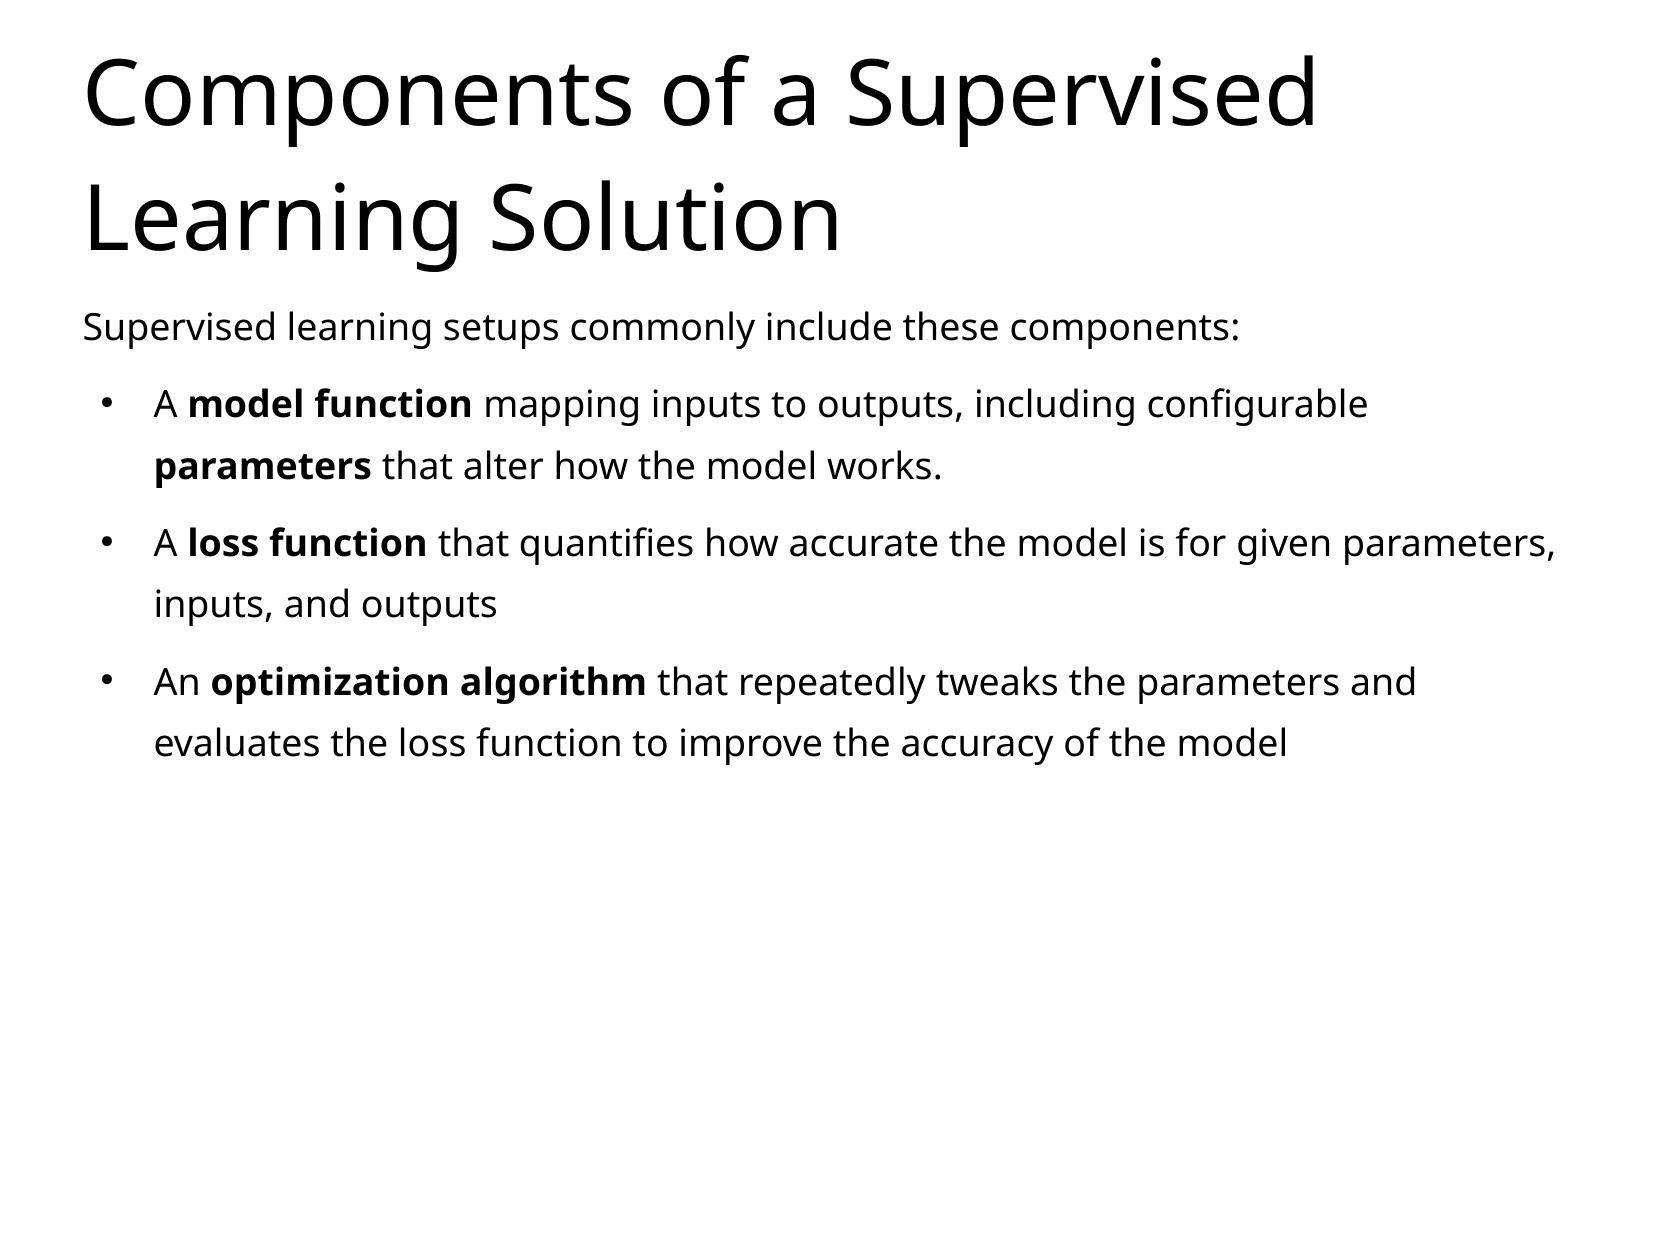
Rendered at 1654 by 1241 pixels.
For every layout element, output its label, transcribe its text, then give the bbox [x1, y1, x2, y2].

title Components of a Supervised Learning Solution [82, 49, 1571, 257]
list Supervised learning setups commonly include these components: A model function mapping inputs to outputs, including configurable parameters that alter how the model works. A loss function that quantifies how accurate the model is for given parameters, inputs, and outputs An optimization algorithm that repeatedly tweaks the parameters and evaluates the loss function to improve the accuracy of the model [82, 290, 1571, 1010]
